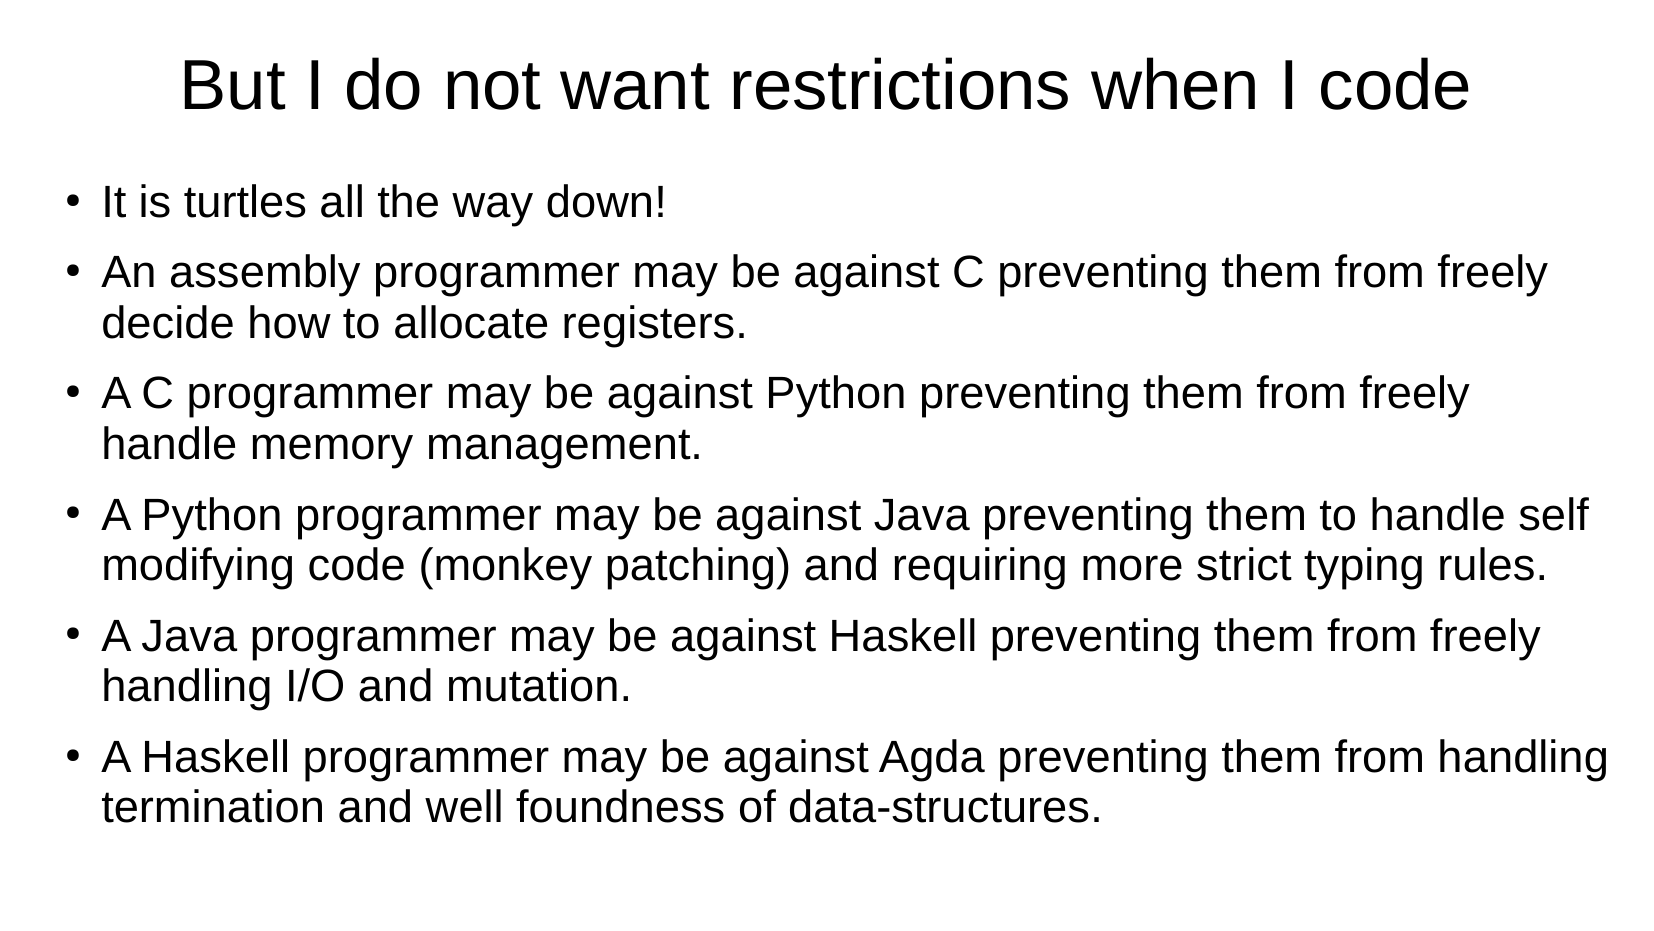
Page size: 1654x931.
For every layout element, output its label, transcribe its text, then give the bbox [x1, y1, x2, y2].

list It is turtles all the way down! An assembly programmer may be against C preventing them from freely decide how to allocate registers. A C programmer may be against Python preventing them from freely handle memory management. A Python programmer may be against Java preventing them to handle self modifying code (monkey patching) and requiring more strict typing rules. A Java programmer may be against Haskell preventing them from freely handling I/O and mutation. A Haskell programmer may be against Agda preventing them from handling termination and well foundness of data-structures. [53, 176, 1619, 875]
title But I do not want restrictions when I code [82, 7, 1571, 163]
